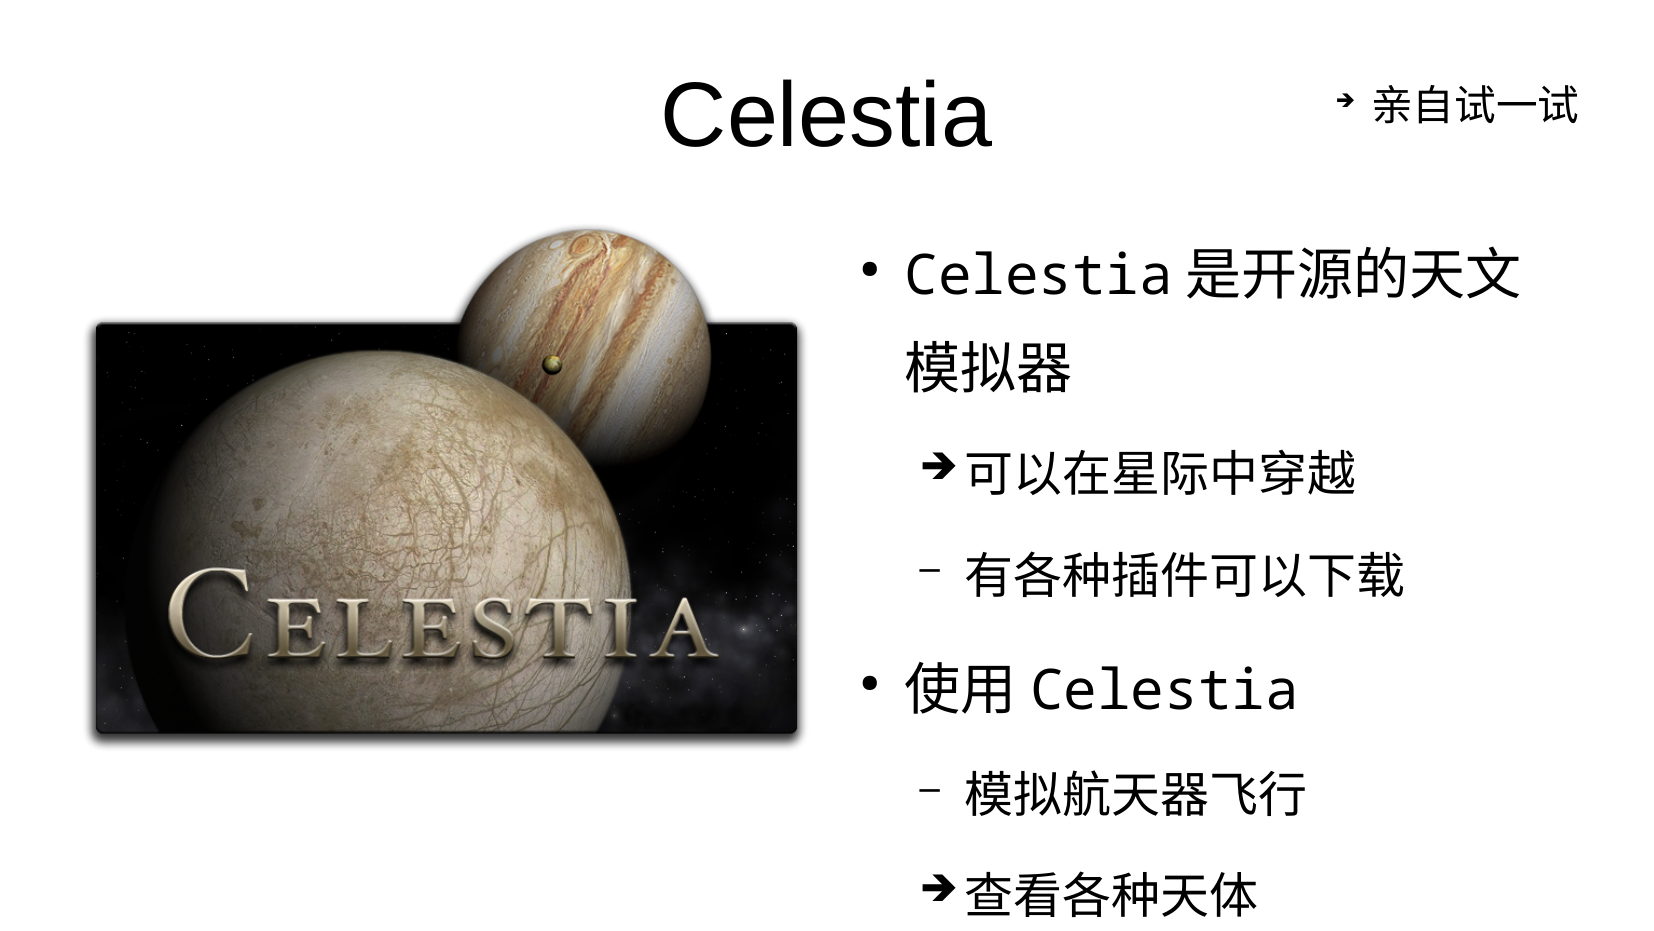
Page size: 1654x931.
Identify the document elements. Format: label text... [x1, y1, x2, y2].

text_box 亲自试一试 [1311, 65, 1595, 204]
picture [82, 222, 809, 752]
title Celestia [82, 37, 1571, 193]
list Celestia是开源的天文模拟器 可以在星际中穿越 有各种插件可以下载 使用Celestia 模拟航天器飞行 查看各种天体 [845, 217, 1572, 931]
